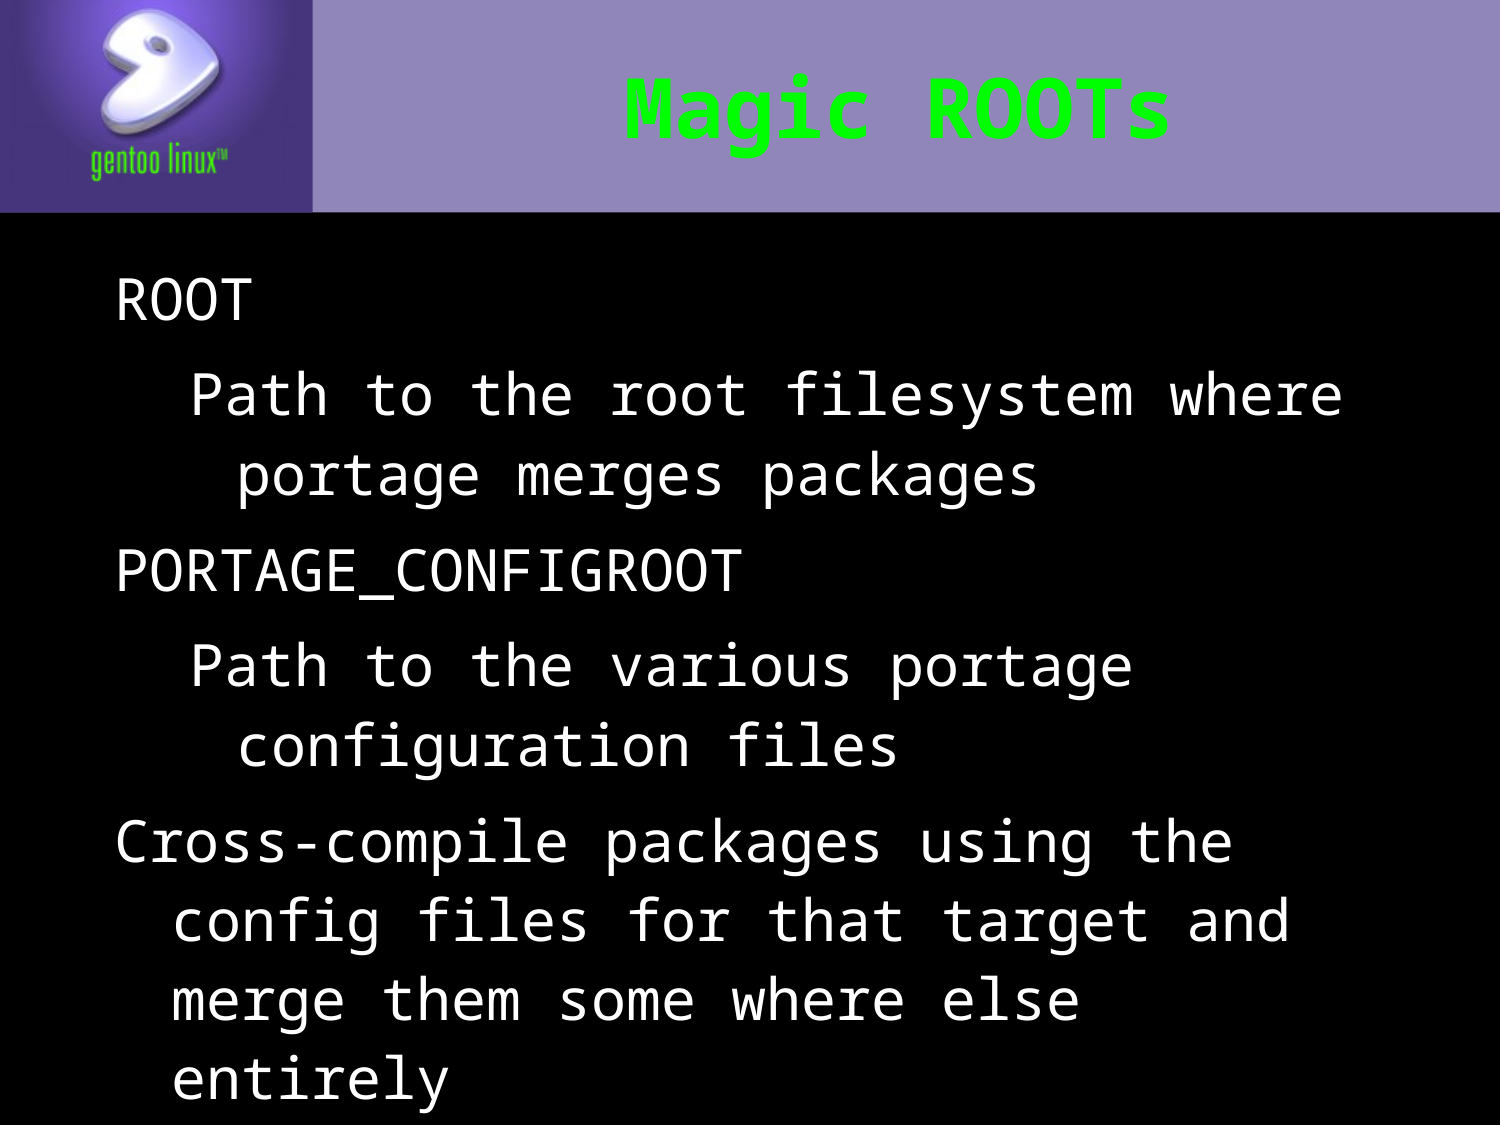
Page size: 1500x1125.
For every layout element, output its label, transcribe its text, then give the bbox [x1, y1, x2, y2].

list ROOT Path to the root filesystem where portage merges packages PORTAGE_CONFIGROOT Path to the various portage configuration files Cross-compile packages using the config files for that target and merge them some where else entirely Produce nfsroot images or netboot images [99, 249, 1388, 1101]
title Magic ROOTs [324, 12, 1476, 201]
picture [0, 0, 302, 184]
